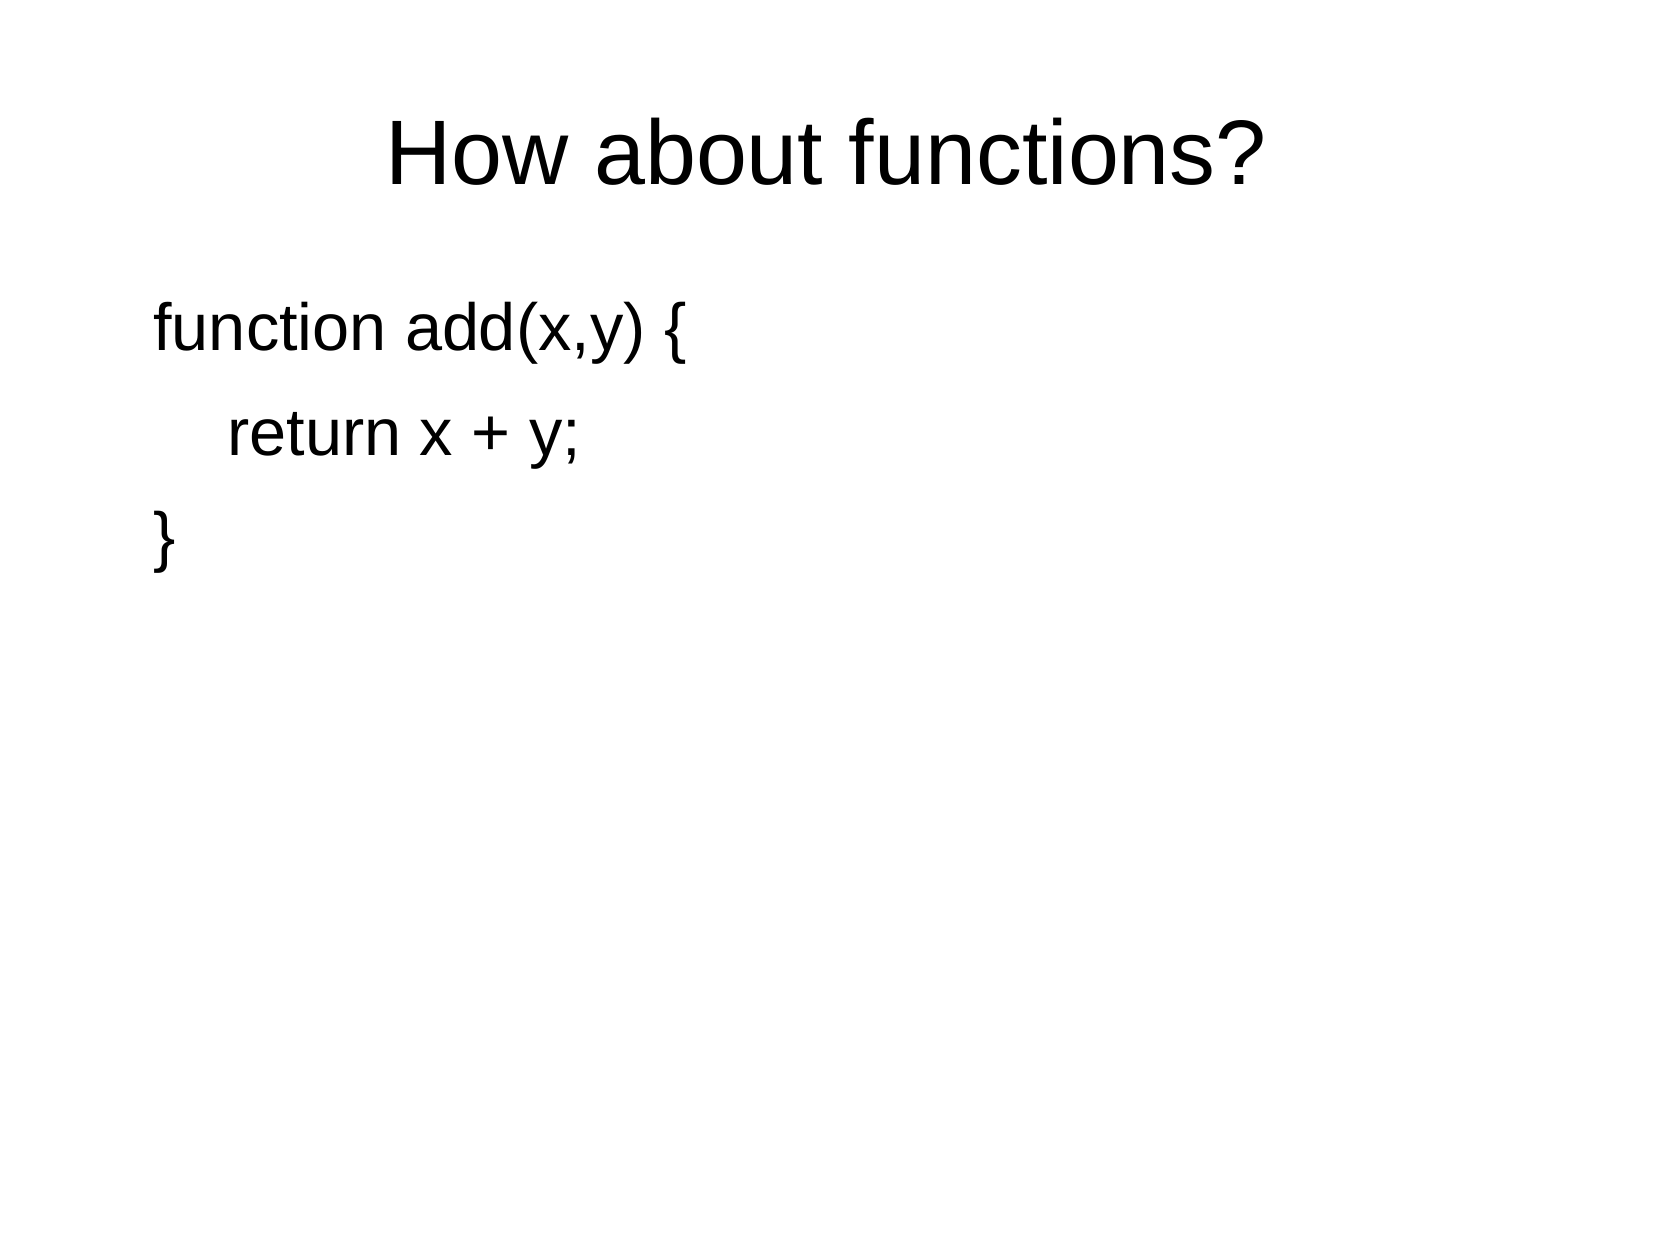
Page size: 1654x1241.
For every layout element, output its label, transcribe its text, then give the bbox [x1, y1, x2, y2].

list function add(x,y) { return x + y; } [82, 290, 1538, 1010]
title How about functions? [82, 49, 1571, 257]
